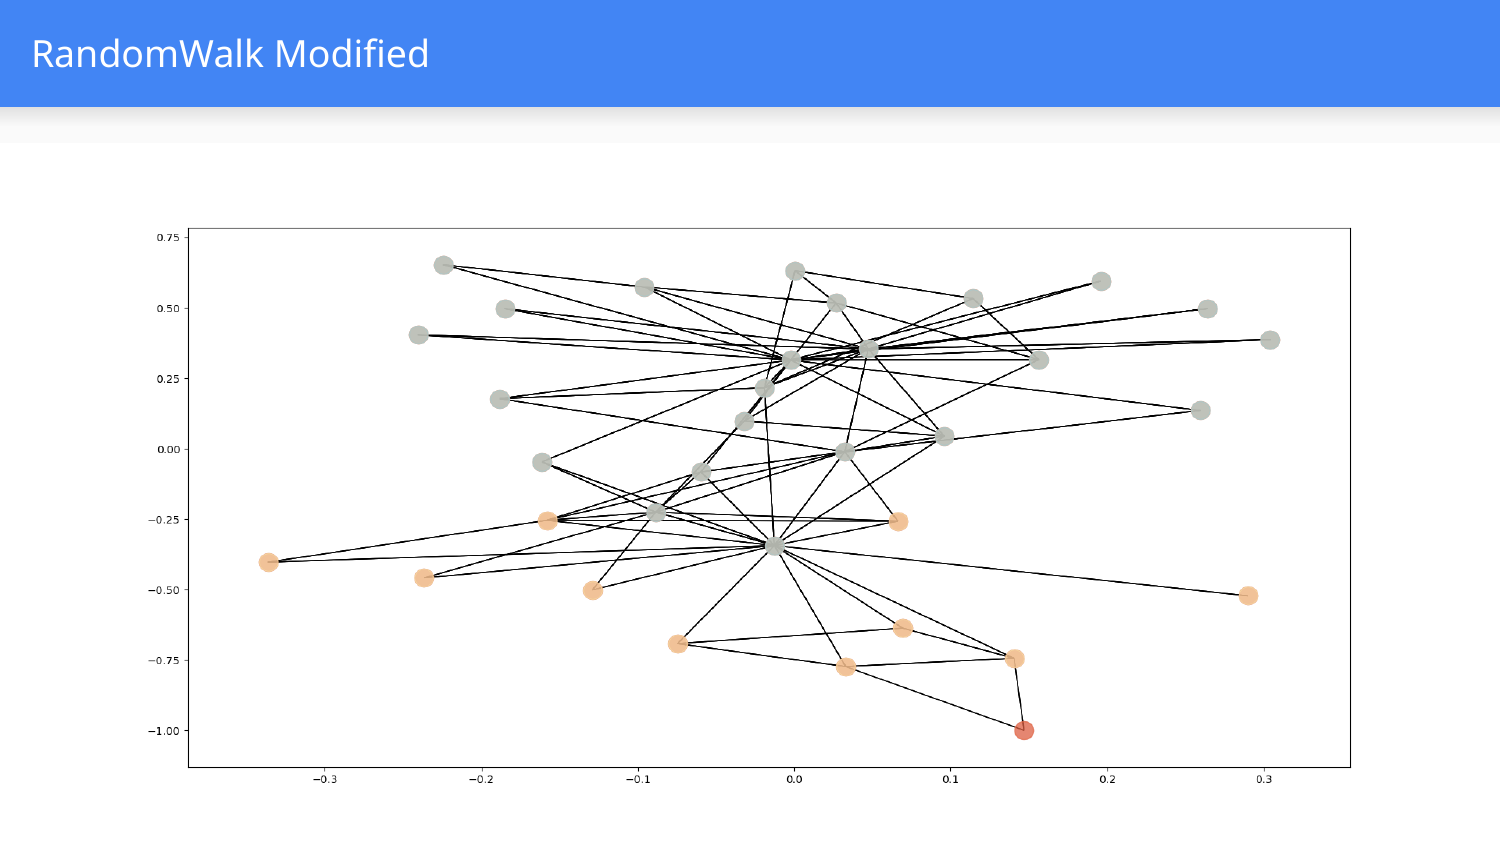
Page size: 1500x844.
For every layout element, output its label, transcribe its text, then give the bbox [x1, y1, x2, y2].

title RandomWalk Modified [16, 2, 1464, 102]
picture [0, 143, 1500, 844]
